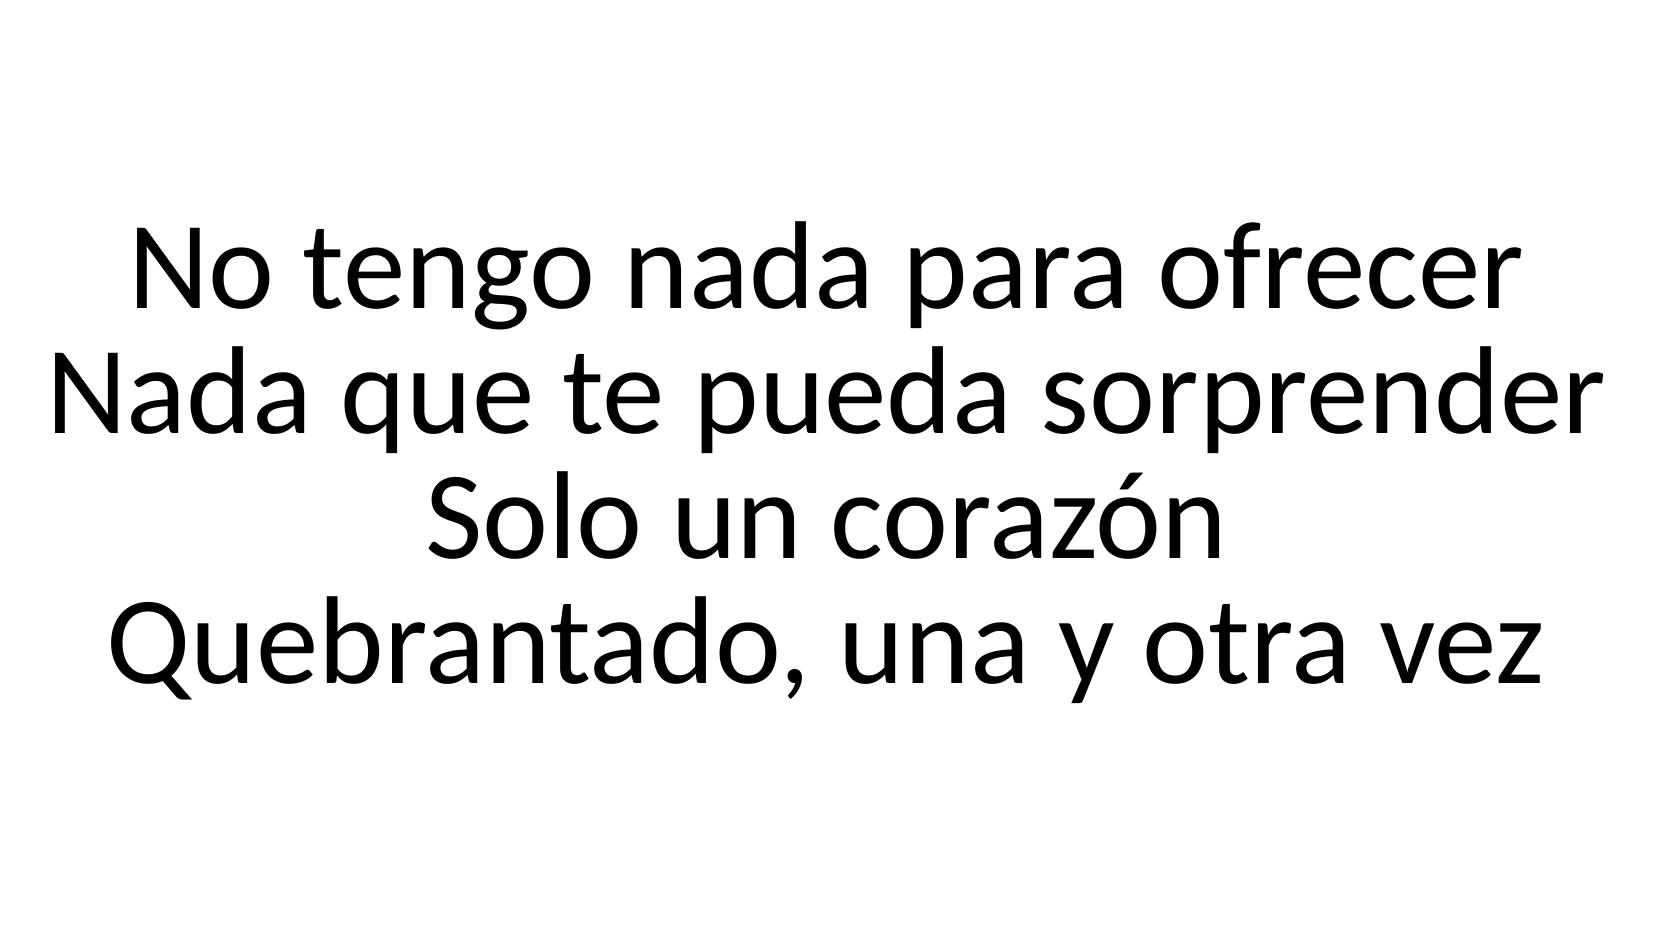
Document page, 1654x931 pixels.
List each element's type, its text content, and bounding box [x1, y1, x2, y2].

title No tengo nada para ofrecer Nada que te pueda sorprender Solo un corazón Quebrantado, una y otra vez [0, 0, 1654, 931]
